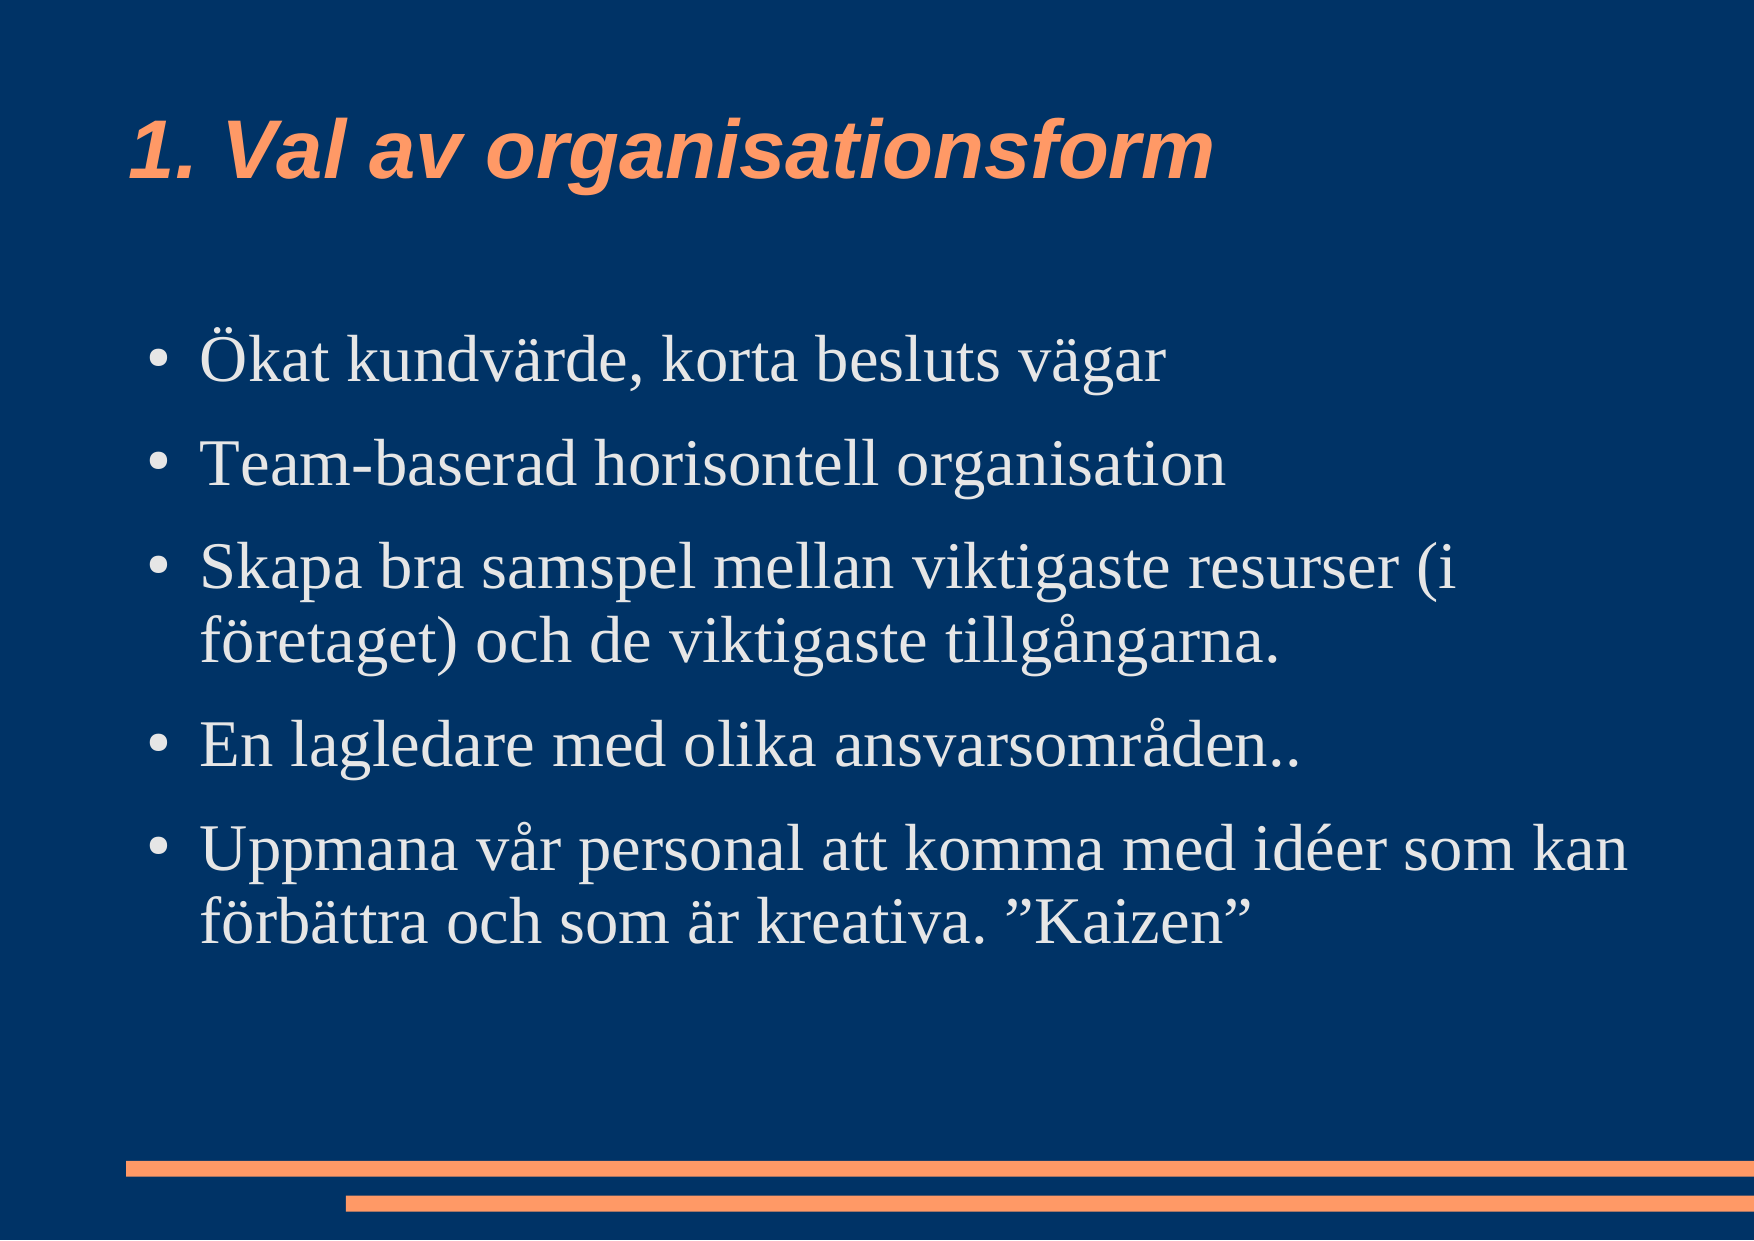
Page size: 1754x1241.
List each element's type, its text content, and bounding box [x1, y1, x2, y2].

list Ökat kundvärde, korta besluts vägar Team-baserad horisontell organisation Skapa bra samspel mellan viktigaste resurser (i företaget) och de viktigaste tillgångarna. En lagledare med olika ansvarsområden.. Uppmana vår personal att komma med idéer som kan förbättra och som är kreativa. ”Kaizen” [128, 322, 1656, 1132]
title 1. Val av organisationsform [128, 46, 1627, 254]
